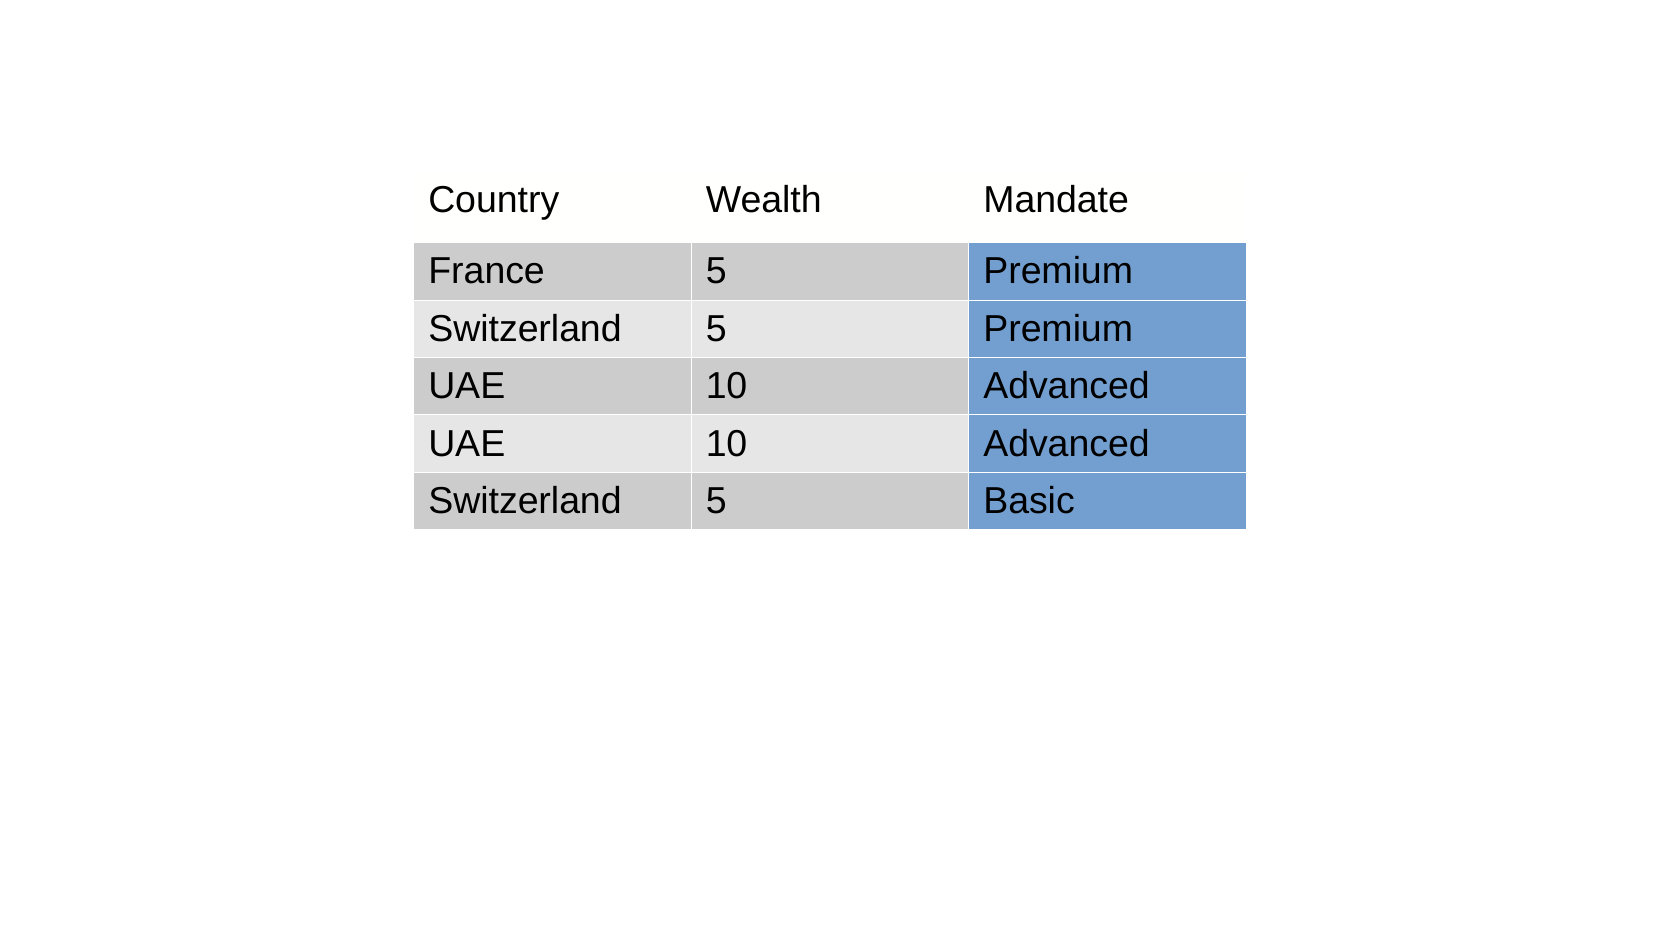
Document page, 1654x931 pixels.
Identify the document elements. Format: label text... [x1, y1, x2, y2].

table_cell Advanced [969, 358, 1246, 414]
table_cell 10 [692, 358, 968, 414]
table_cell France [414, 243, 691, 300]
table_cell 5 [692, 301, 968, 357]
table_cell 5 [692, 243, 968, 300]
table_cell UAE [414, 358, 691, 414]
table_cell Switzerland [414, 473, 691, 529]
table_cell Premium [969, 301, 1246, 357]
table_cell Advanced [969, 415, 1246, 472]
table_cell 5 [692, 473, 968, 529]
table_cell Basic [969, 473, 1246, 529]
table_header Country [414, 172, 691, 242]
table_cell UAE [414, 415, 691, 472]
table_cell Premium [969, 243, 1246, 300]
table_cell Switzerland [414, 301, 691, 357]
table_cell 10 [692, 415, 968, 472]
table_header Mandate [969, 172, 1246, 242]
table_header Wealth [692, 172, 968, 242]
